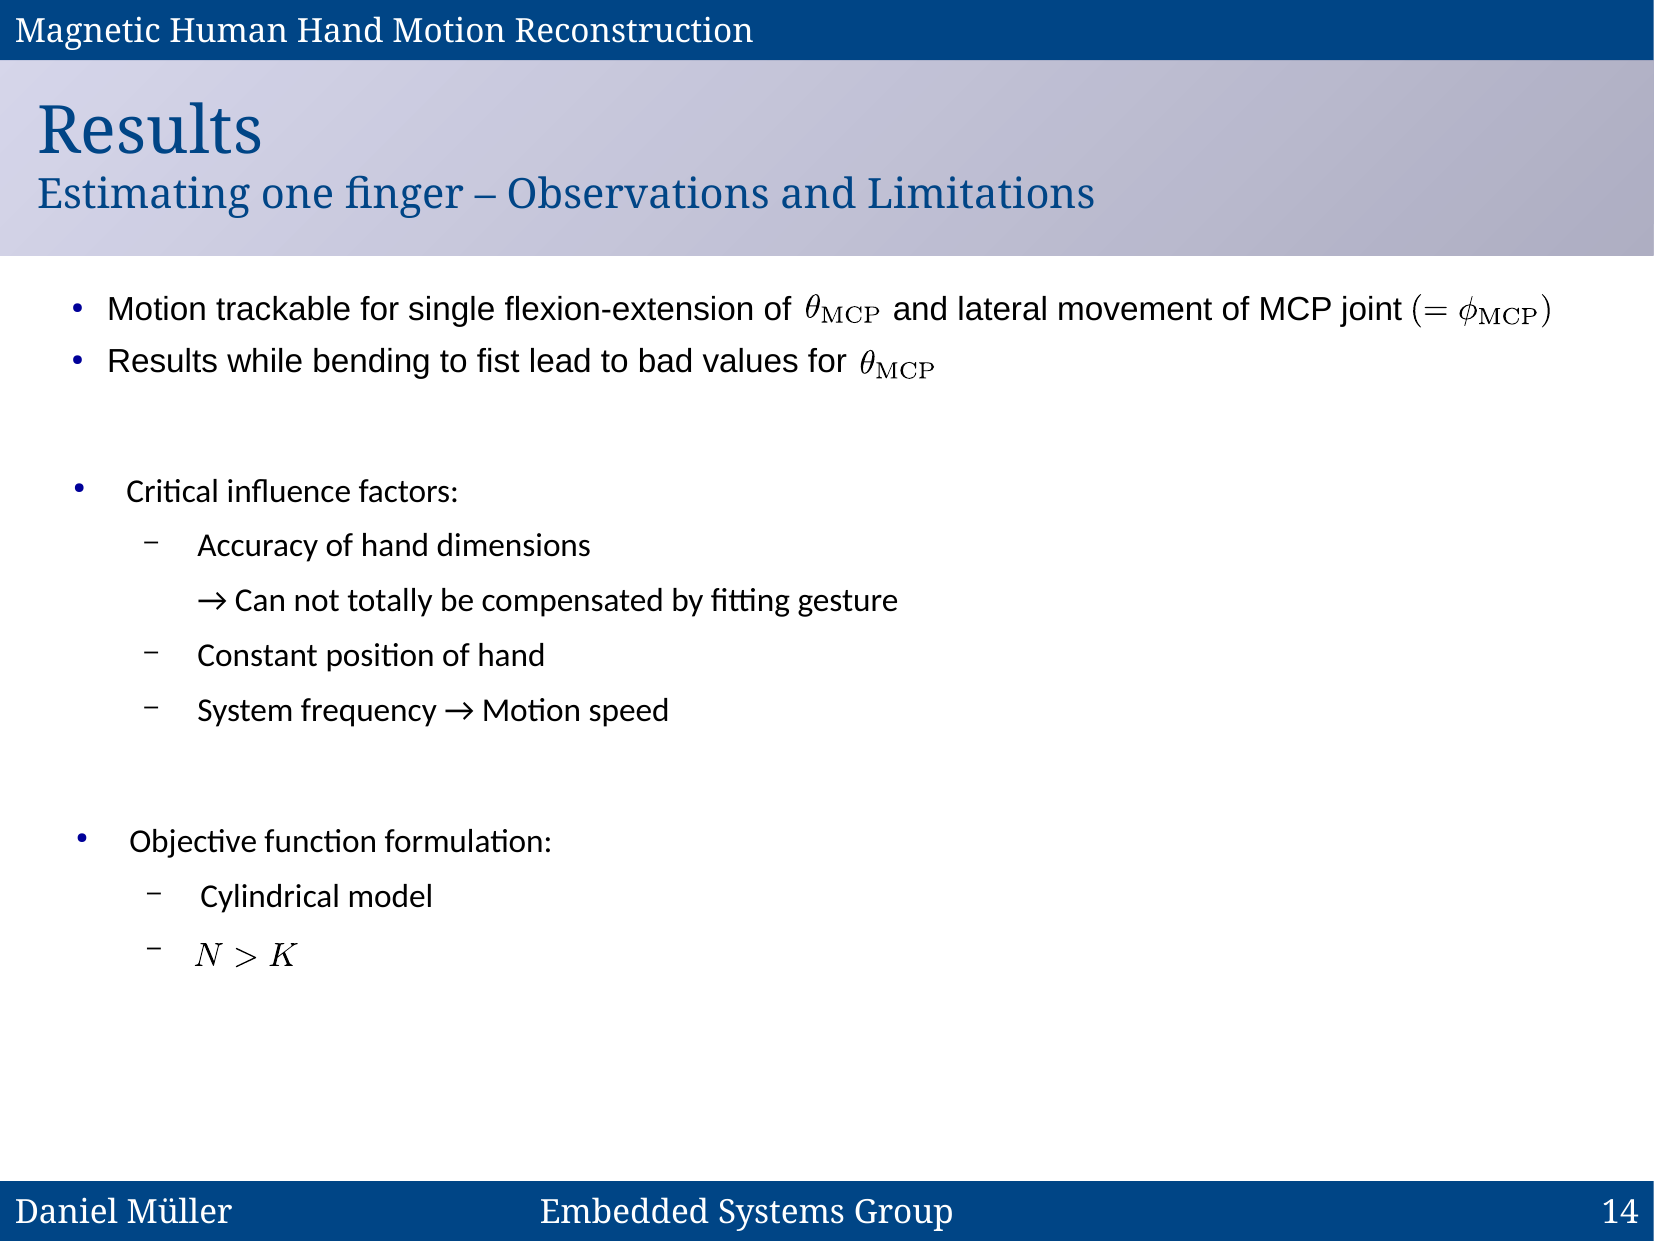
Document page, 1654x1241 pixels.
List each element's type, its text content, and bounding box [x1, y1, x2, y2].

text_box [859, 349, 936, 379]
text_box [804, 294, 881, 324]
text_box [1409, 294, 1554, 328]
text_box Motion trackable for single flexion-extension of and lateral movement of MCP joint Results while bending to fist lead to bad values for [56, 283, 1572, 388]
title Results Estimating one finger – Observations and Limitations [37, 47, 1411, 256]
list Objective function formulation: Cylindrical model [58, 819, 1624, 970]
text_box [193, 943, 299, 968]
list Critical influence factors: Accuracy of hand dimensions → Can not totally be compensated by fitting gesture Constant position of hand System frequency → Motion speed [55, 468, 1621, 729]
